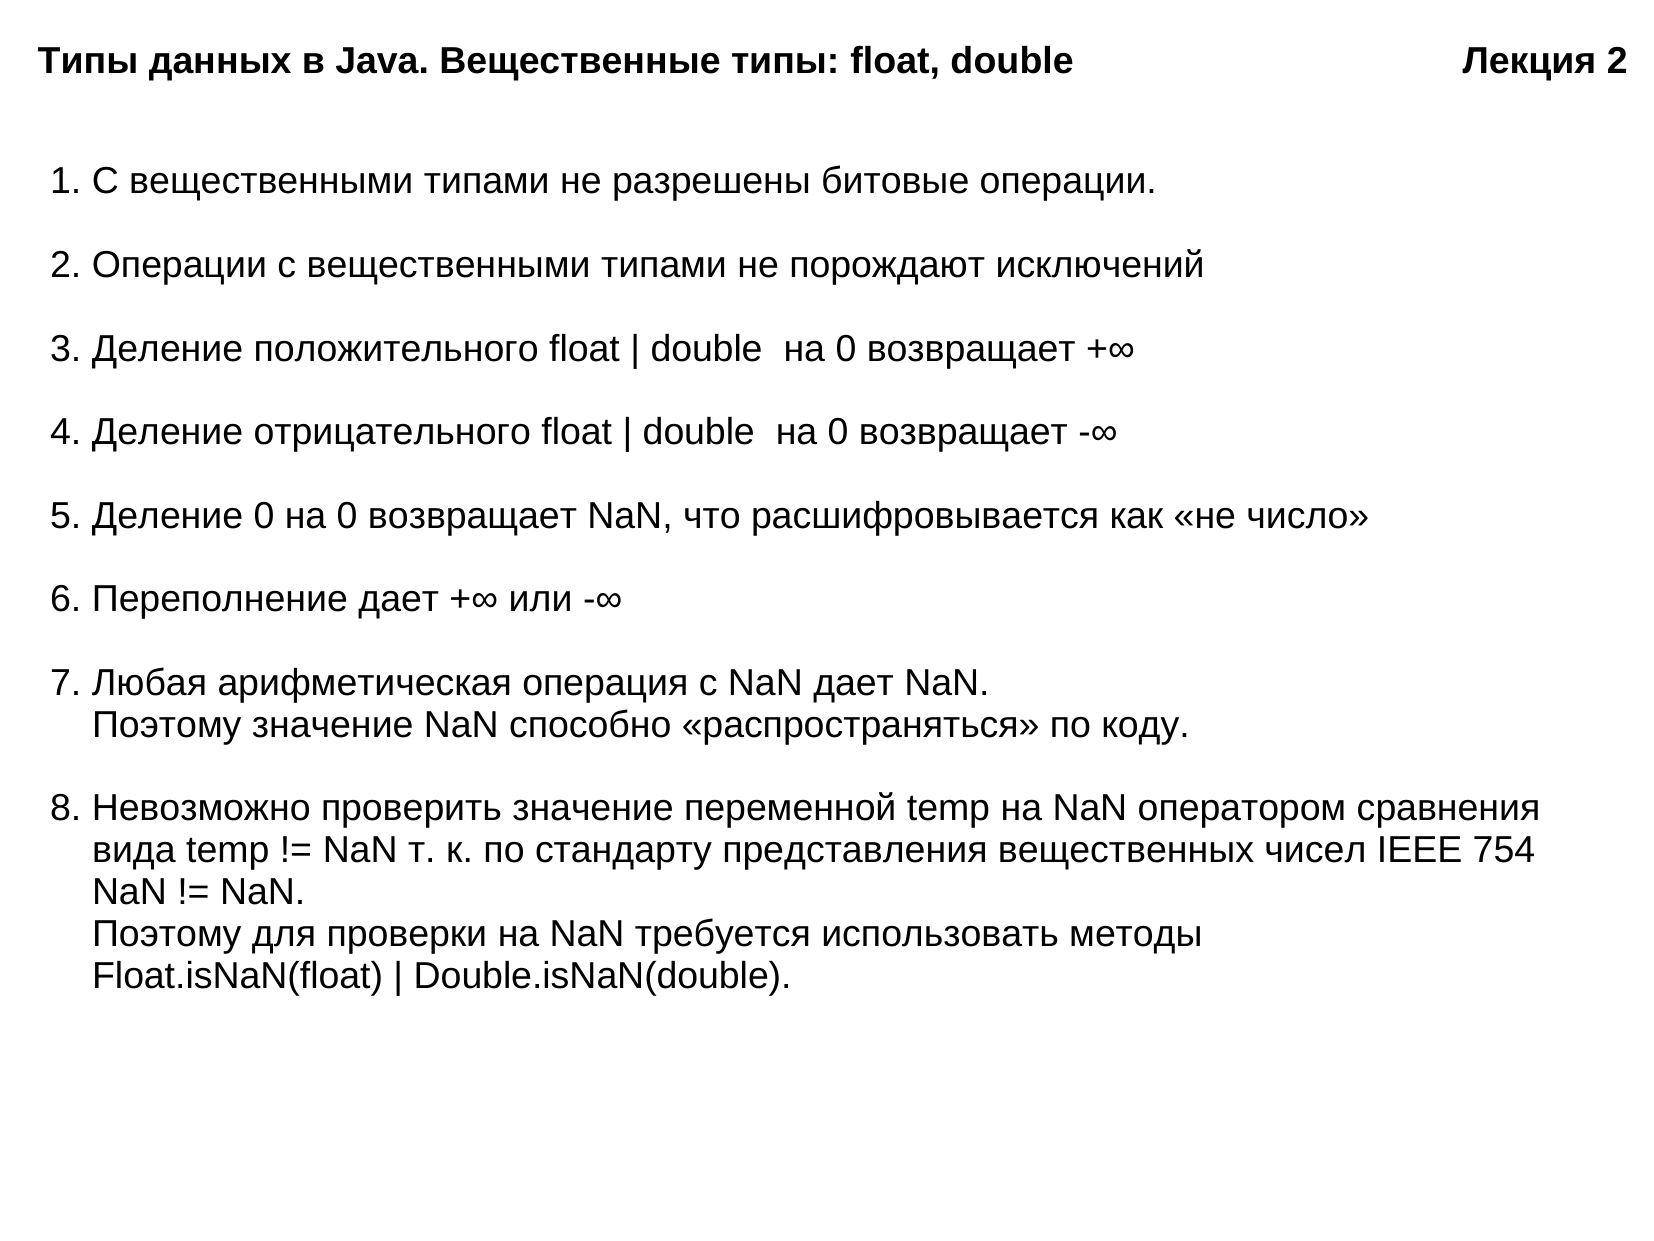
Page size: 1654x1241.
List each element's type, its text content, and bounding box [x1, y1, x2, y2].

text_box 1. С вещественными типами не разрешены битовые операции. 2. Операции с вещественными типами не порождают исключений 3. Деление положительного float | double на 0 возвращает +∞ 4. Деление отрицательного float | double на 0 возвращает -∞ 5. Деление 0 на 0 возвращает NaN, что расшифровывается как «не число» 6. Переполнение дает +∞ или -∞ 7. Любая арифметическая операция с NaN дает NaN. Поэтому значение NaN способно «распространяться» по коду. 8. Невозможно проверить значение переменной temp на NaN оператором сравнения вида temp != NaN т. к. по стандарту представления вещественных чисел IEEE 754 NaN != NaN. Поэтому для проверки на NaN требуется использовать методы Float.isNaN(float) | Double.isNaN(double). [35, 152, 1607, 1004]
text_box Типы данных в Java. Вещественные типы: float, double Лекция 2 [35, 24, 1630, 96]
